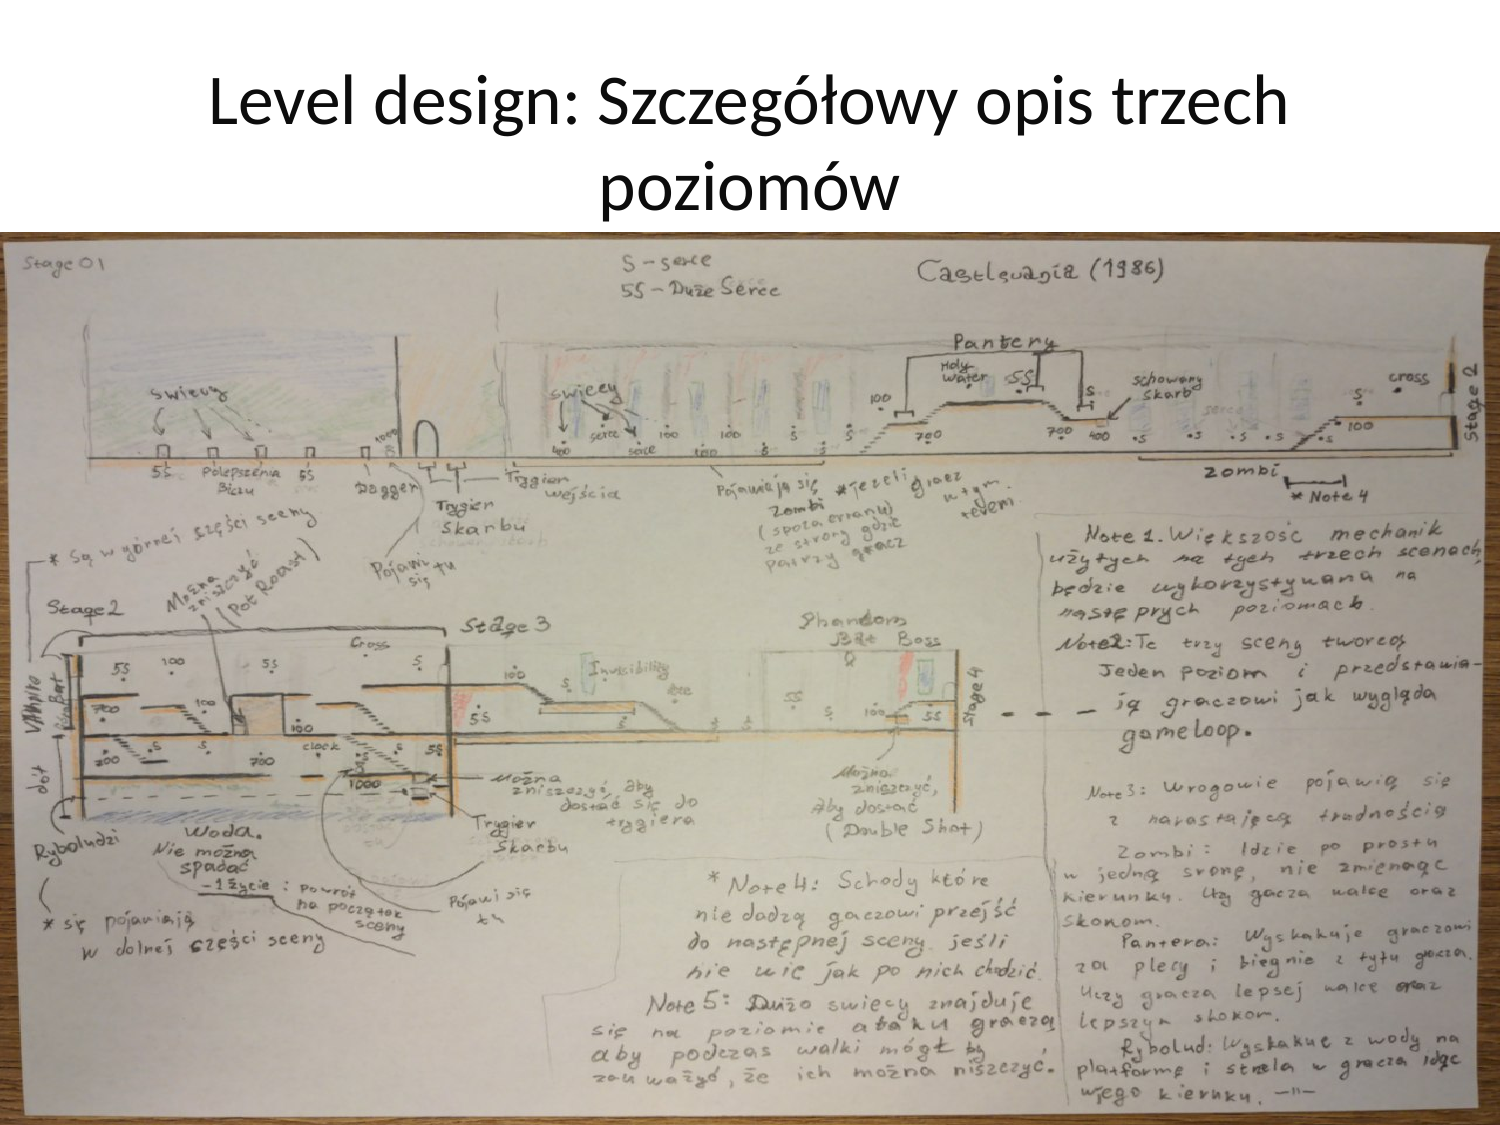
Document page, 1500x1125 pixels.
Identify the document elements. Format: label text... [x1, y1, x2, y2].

title Level design: Szczegółowy opis trzech poziomów [75, 45, 1425, 232]
picture [0, 232, 1500, 1125]
